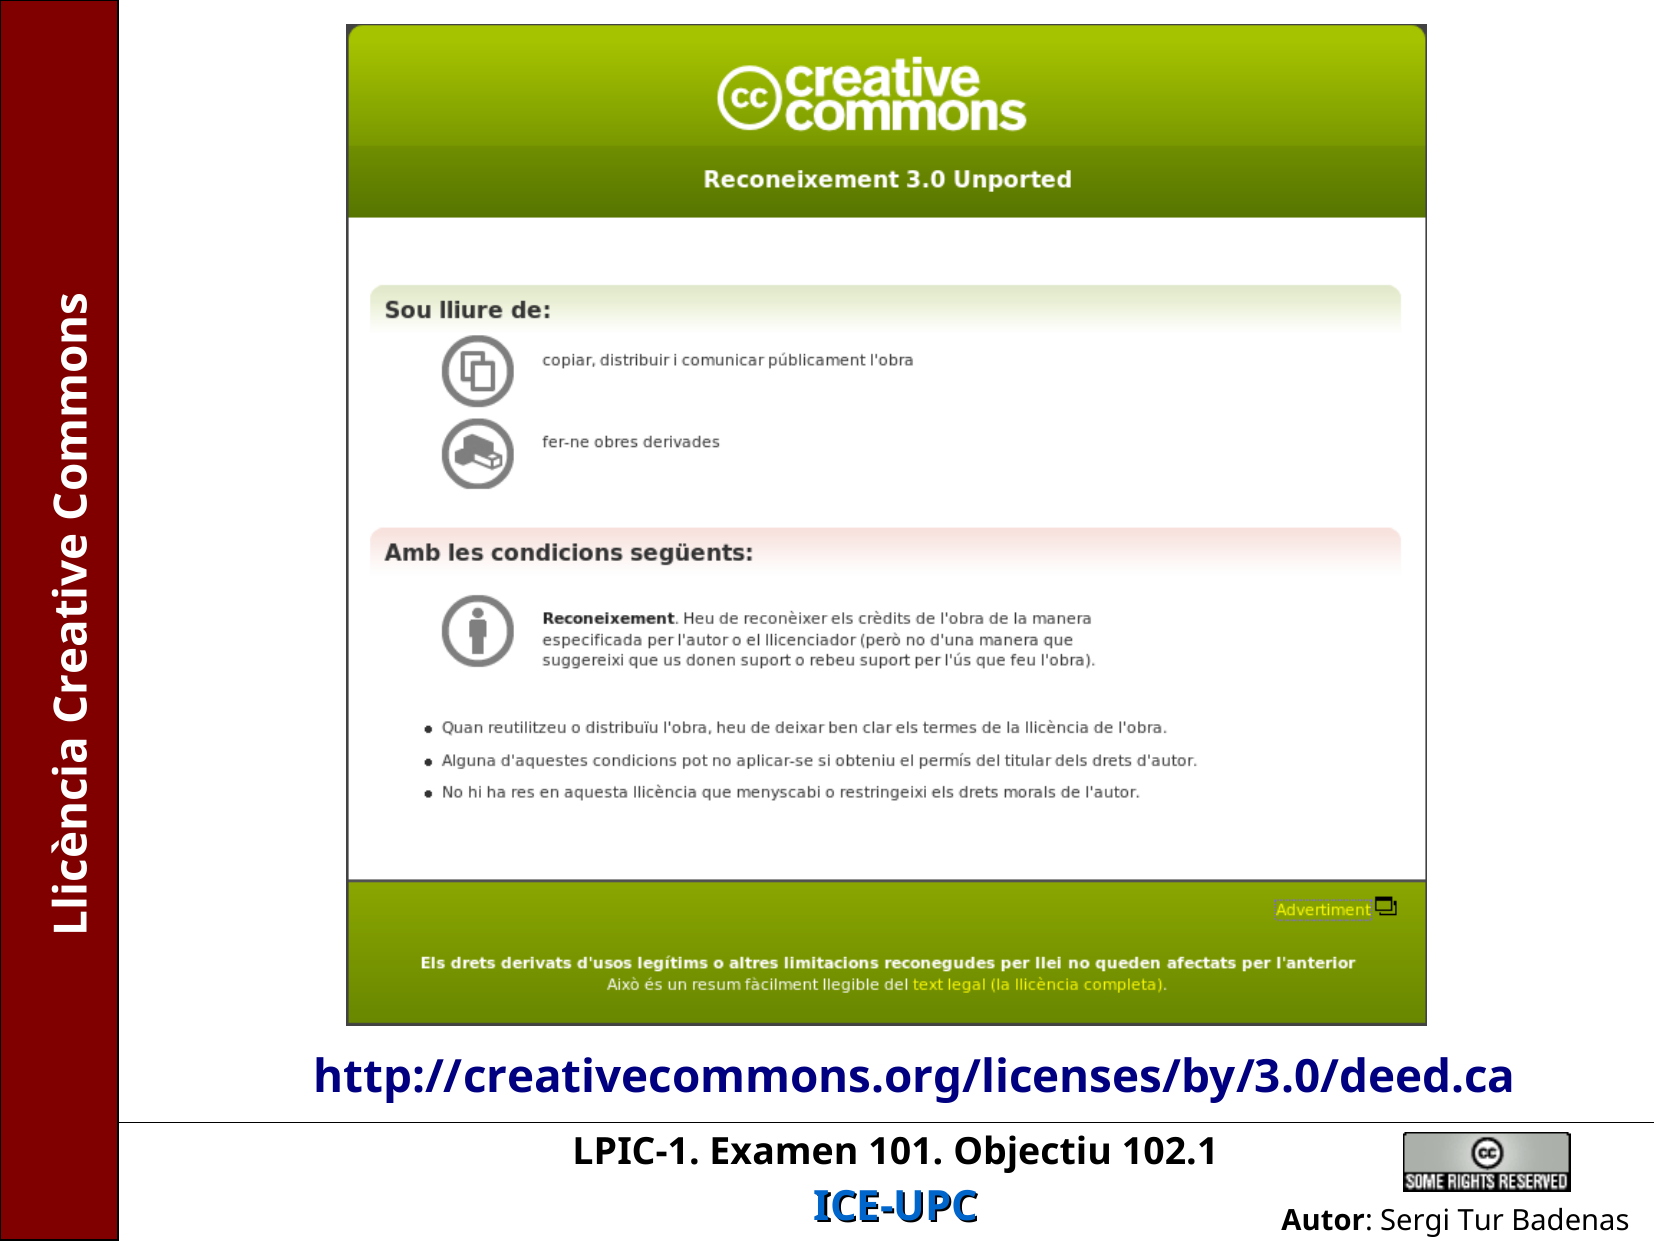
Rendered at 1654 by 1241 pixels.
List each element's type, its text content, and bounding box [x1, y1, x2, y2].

text_box http://creativecommons.org/licenses/by/3.0/deed.ca [298, 1036, 1583, 1111]
picture [1403, 1132, 1571, 1192]
picture [346, 24, 1427, 1026]
